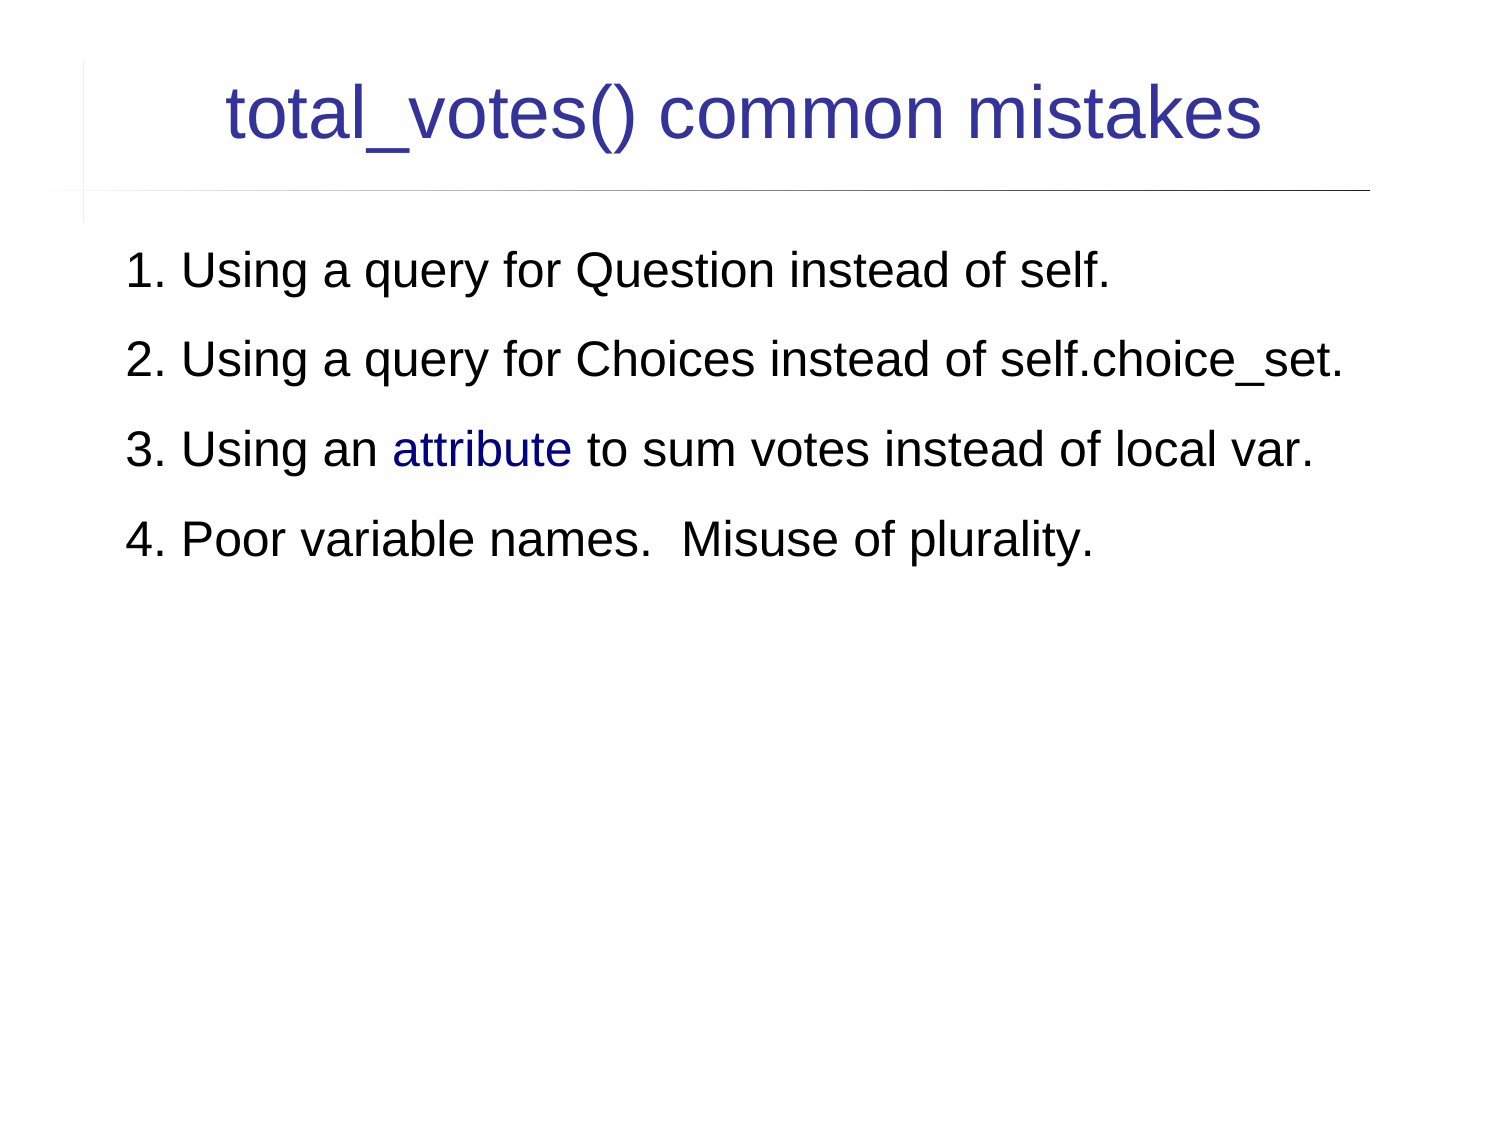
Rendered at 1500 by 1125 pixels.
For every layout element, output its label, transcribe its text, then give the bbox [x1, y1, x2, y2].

list 1. Using a query for Question instead of self. 2. Using a query for Choices instead of self.choice_set. 3. Using an attribute to sum votes instead of local var. 4. Poor variable names. Misuse of plurality. [110, 229, 1400, 952]
title total_votes() common mistakes [100, 42, 1389, 174]
